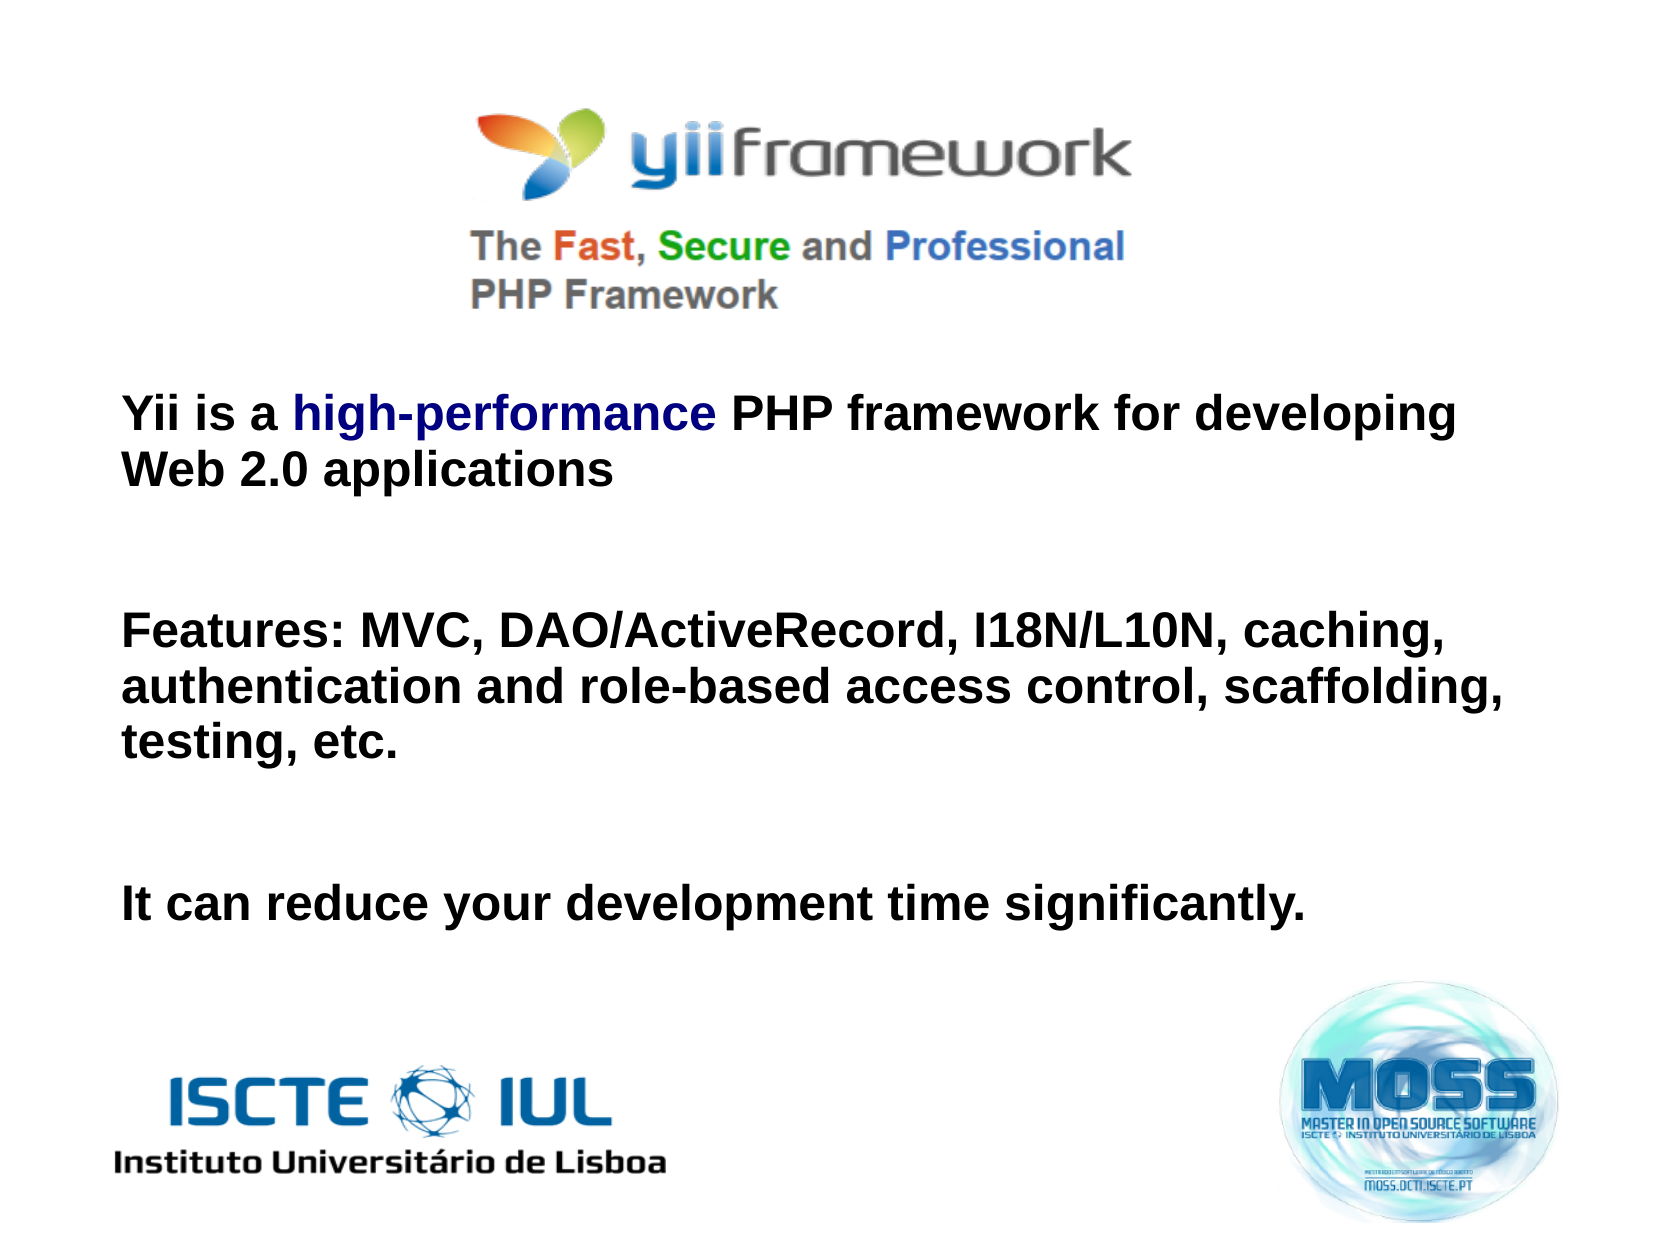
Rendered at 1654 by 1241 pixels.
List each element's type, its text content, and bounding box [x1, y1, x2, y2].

picture [448, 106, 1160, 331]
picture [1275, 980, 1563, 1223]
text_box Yii is a high-performance PHP framework for developing Web 2.0 applications Features: MVC, DAO/ActiveRecord, I18N/L10N, caching, authentication and role-based access control, scaffolding, testing, etc. It can reduce your development time significantly. [106, 377, 1560, 987]
picture [70, 1056, 674, 1182]
